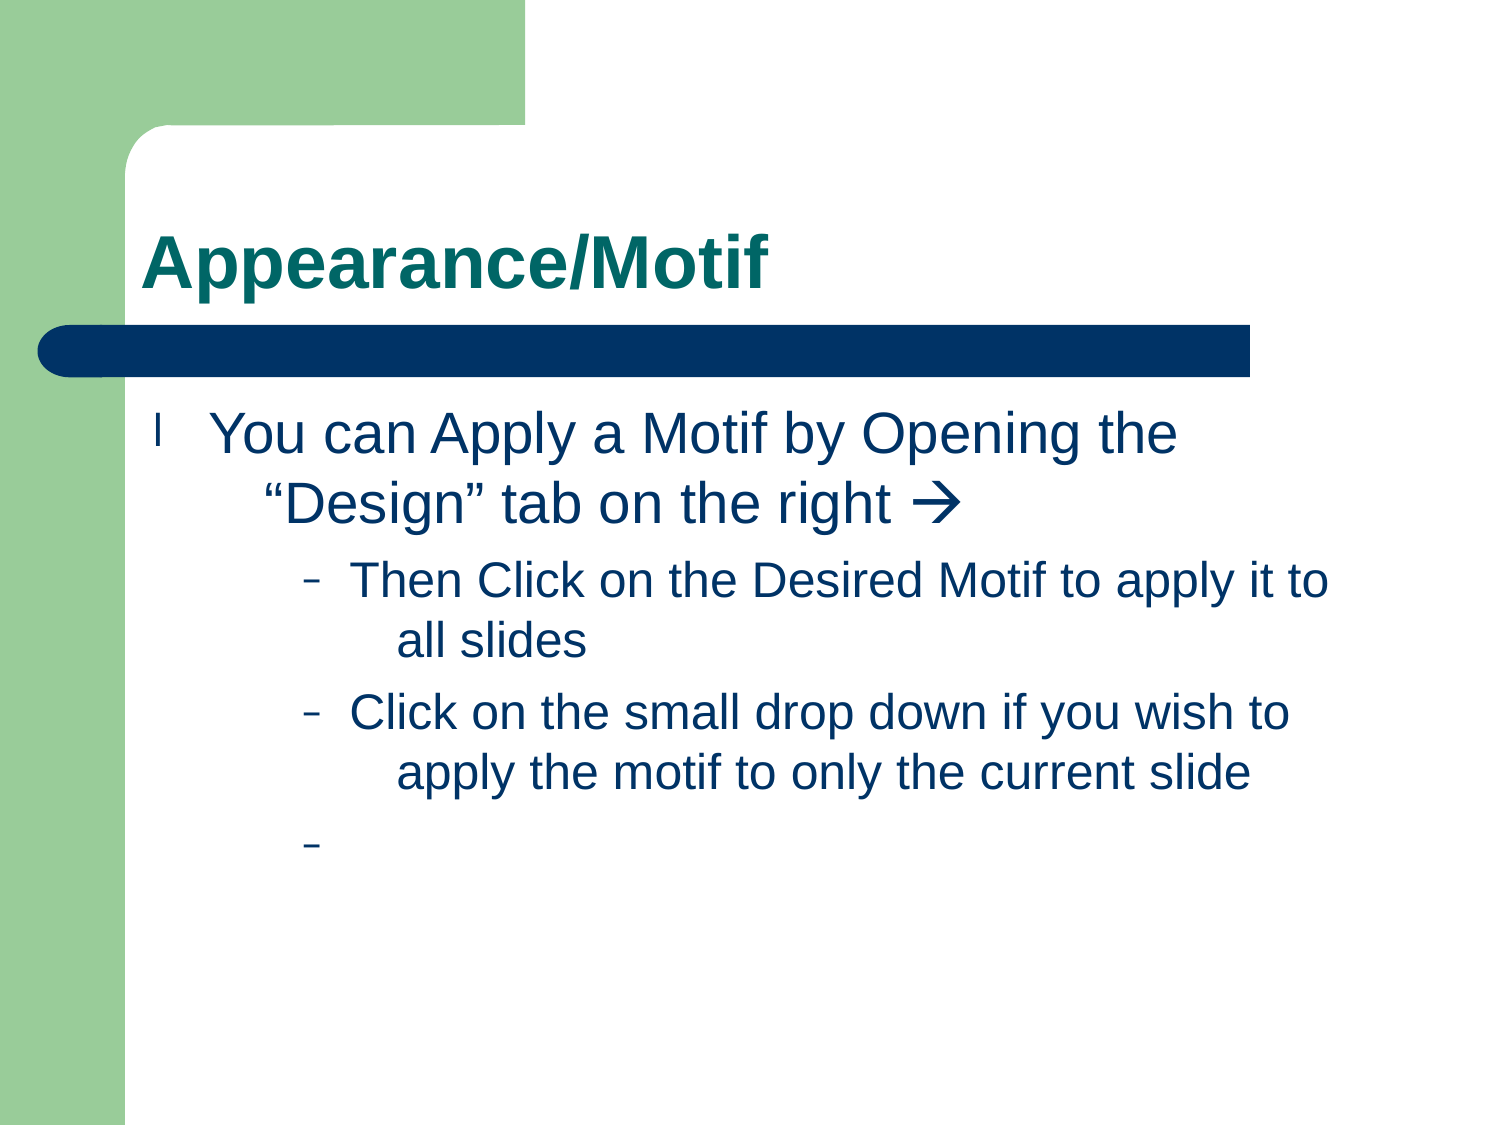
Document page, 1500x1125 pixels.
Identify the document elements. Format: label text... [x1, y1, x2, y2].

title Appearance/Motif [125, 125, 1426, 313]
list You can Apply a Motif by Opening the “Design” tab on the right  Then Click on the Desired Motif to apply it to all slides Click on the small drop down if you wish to apply the motif to only the current slide [137, 387, 1400, 999]
